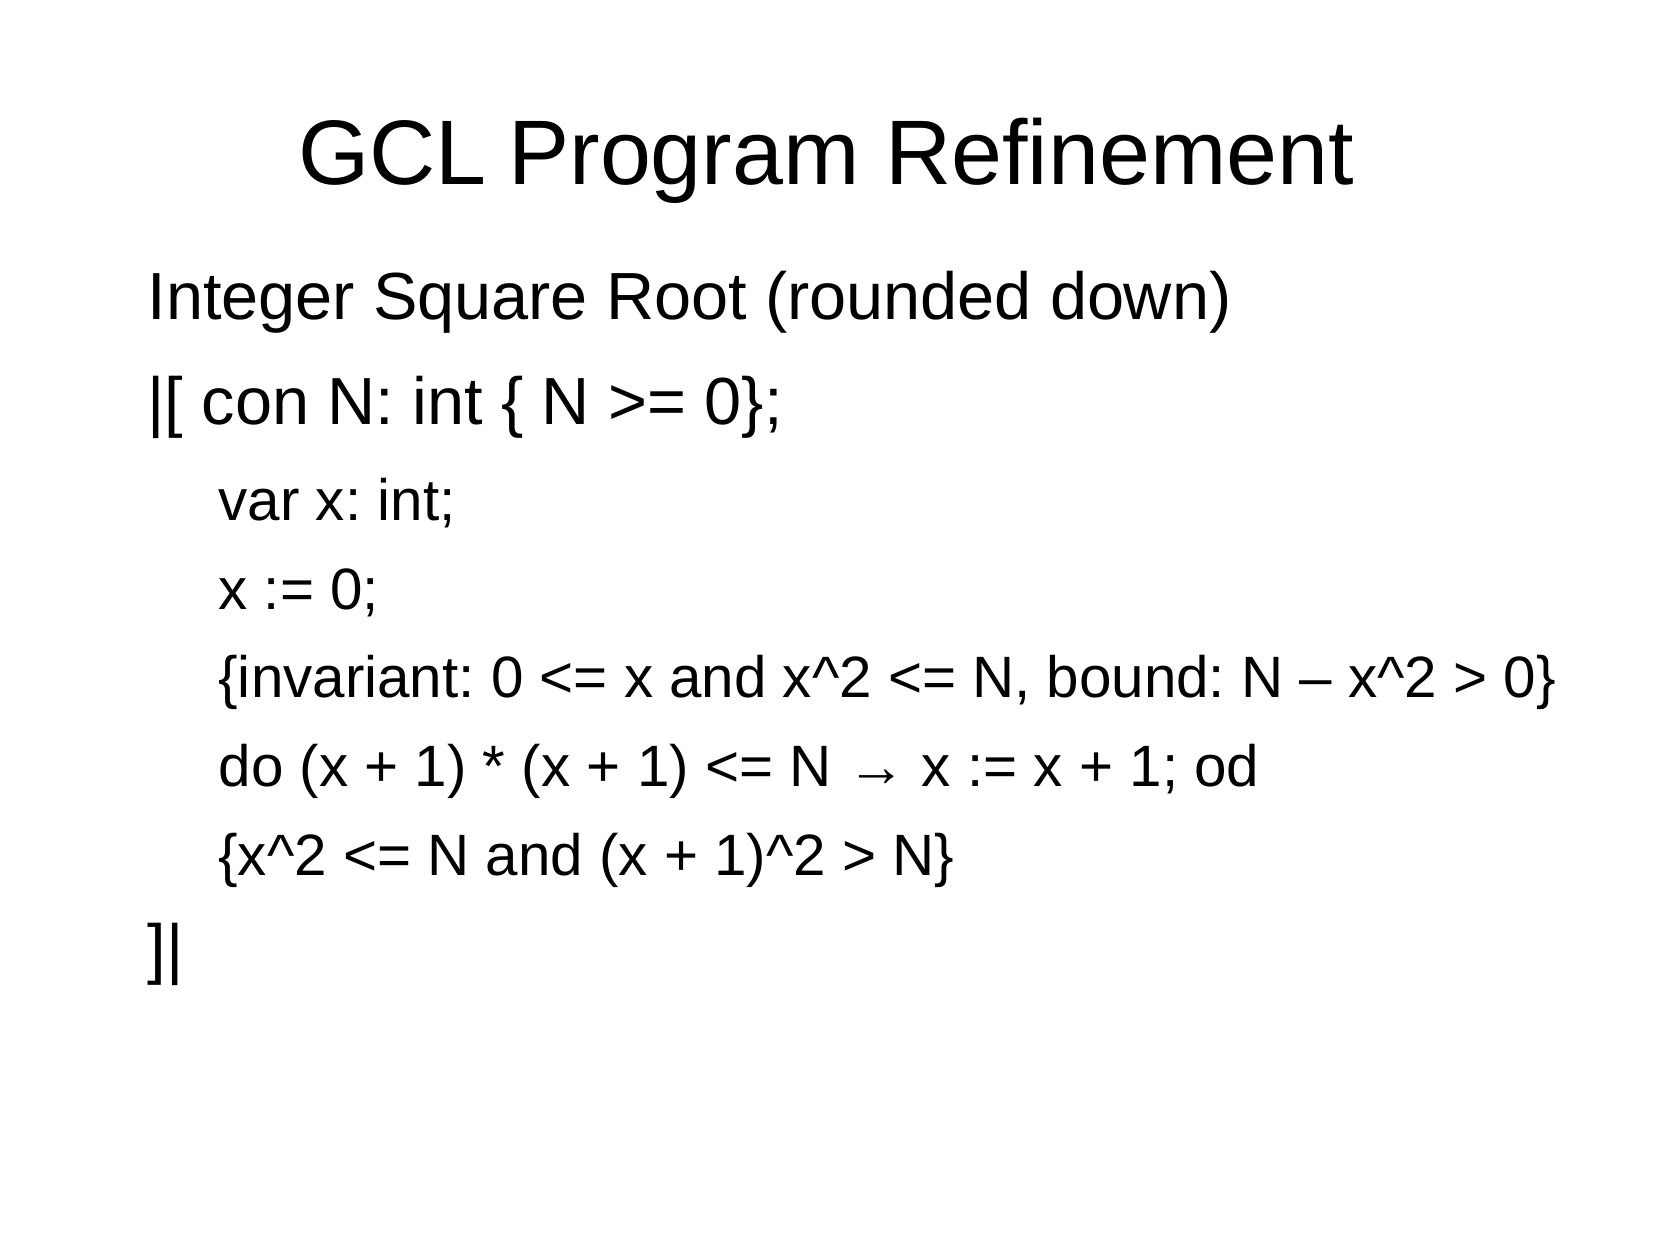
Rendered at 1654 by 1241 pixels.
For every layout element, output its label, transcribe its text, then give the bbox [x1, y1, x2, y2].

title GCL Program Refinement [82, 56, 1571, 250]
list Integer Square Root (rounded down) |[ con N: int { N >= 0}; var x: int; x := 0; {invariant: 0 <= x and x^2 <= N, bound: N – x^2 > 0} do (x + 1) * (x + 1) <= N → x := x + 1; od {x^2 <= N and (x + 1)^2 > N} ]| [76, 259, 1565, 1063]
